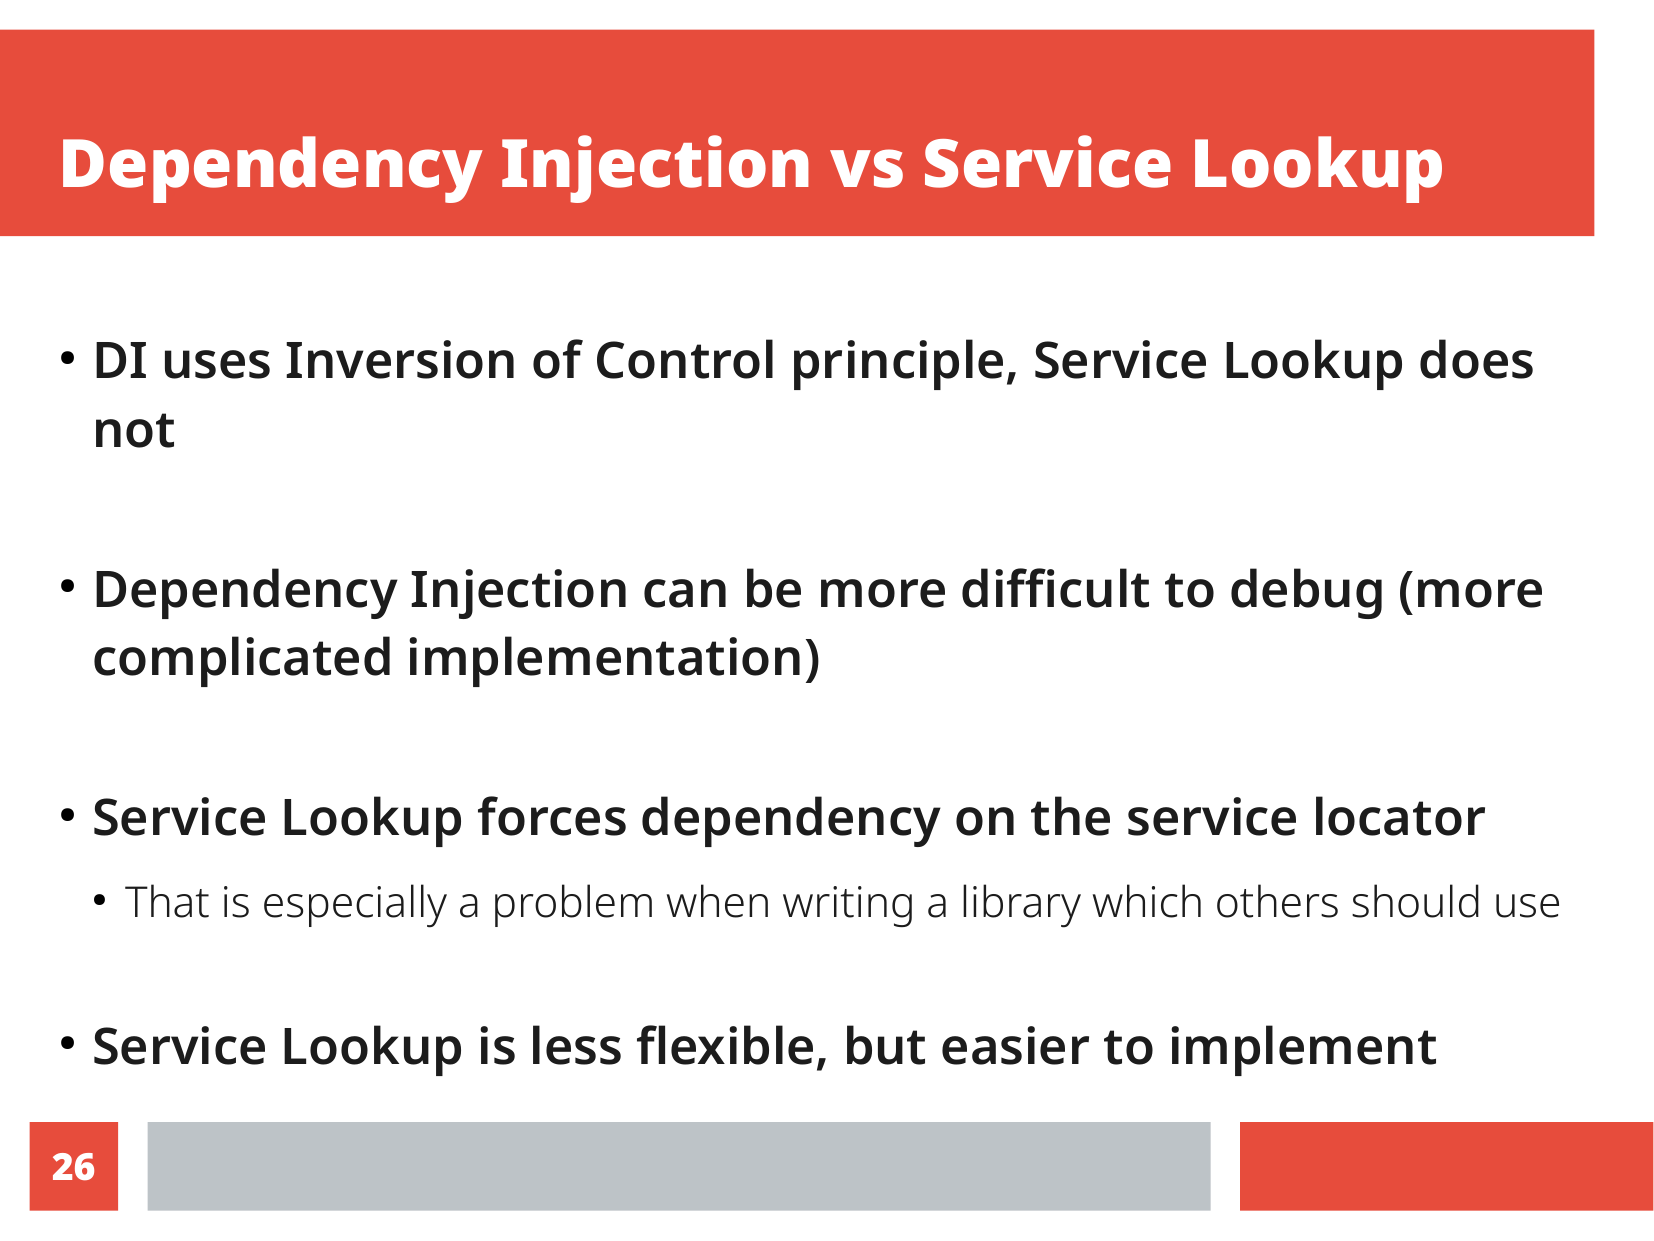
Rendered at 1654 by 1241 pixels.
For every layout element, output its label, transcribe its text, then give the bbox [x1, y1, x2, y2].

title Dependency Injection vs Service Lookup [59, 59, 1595, 207]
list DI uses Inversion of Control principle, Service Lookup does not Dependency Injection can be more difficult to debug (more complicated implementation) Service Lookup forces dependency on the service locator That is especially a problem when writing a library which others should use Service Lookup is less flexible, but easier to implement [59, 324, 1565, 1093]
